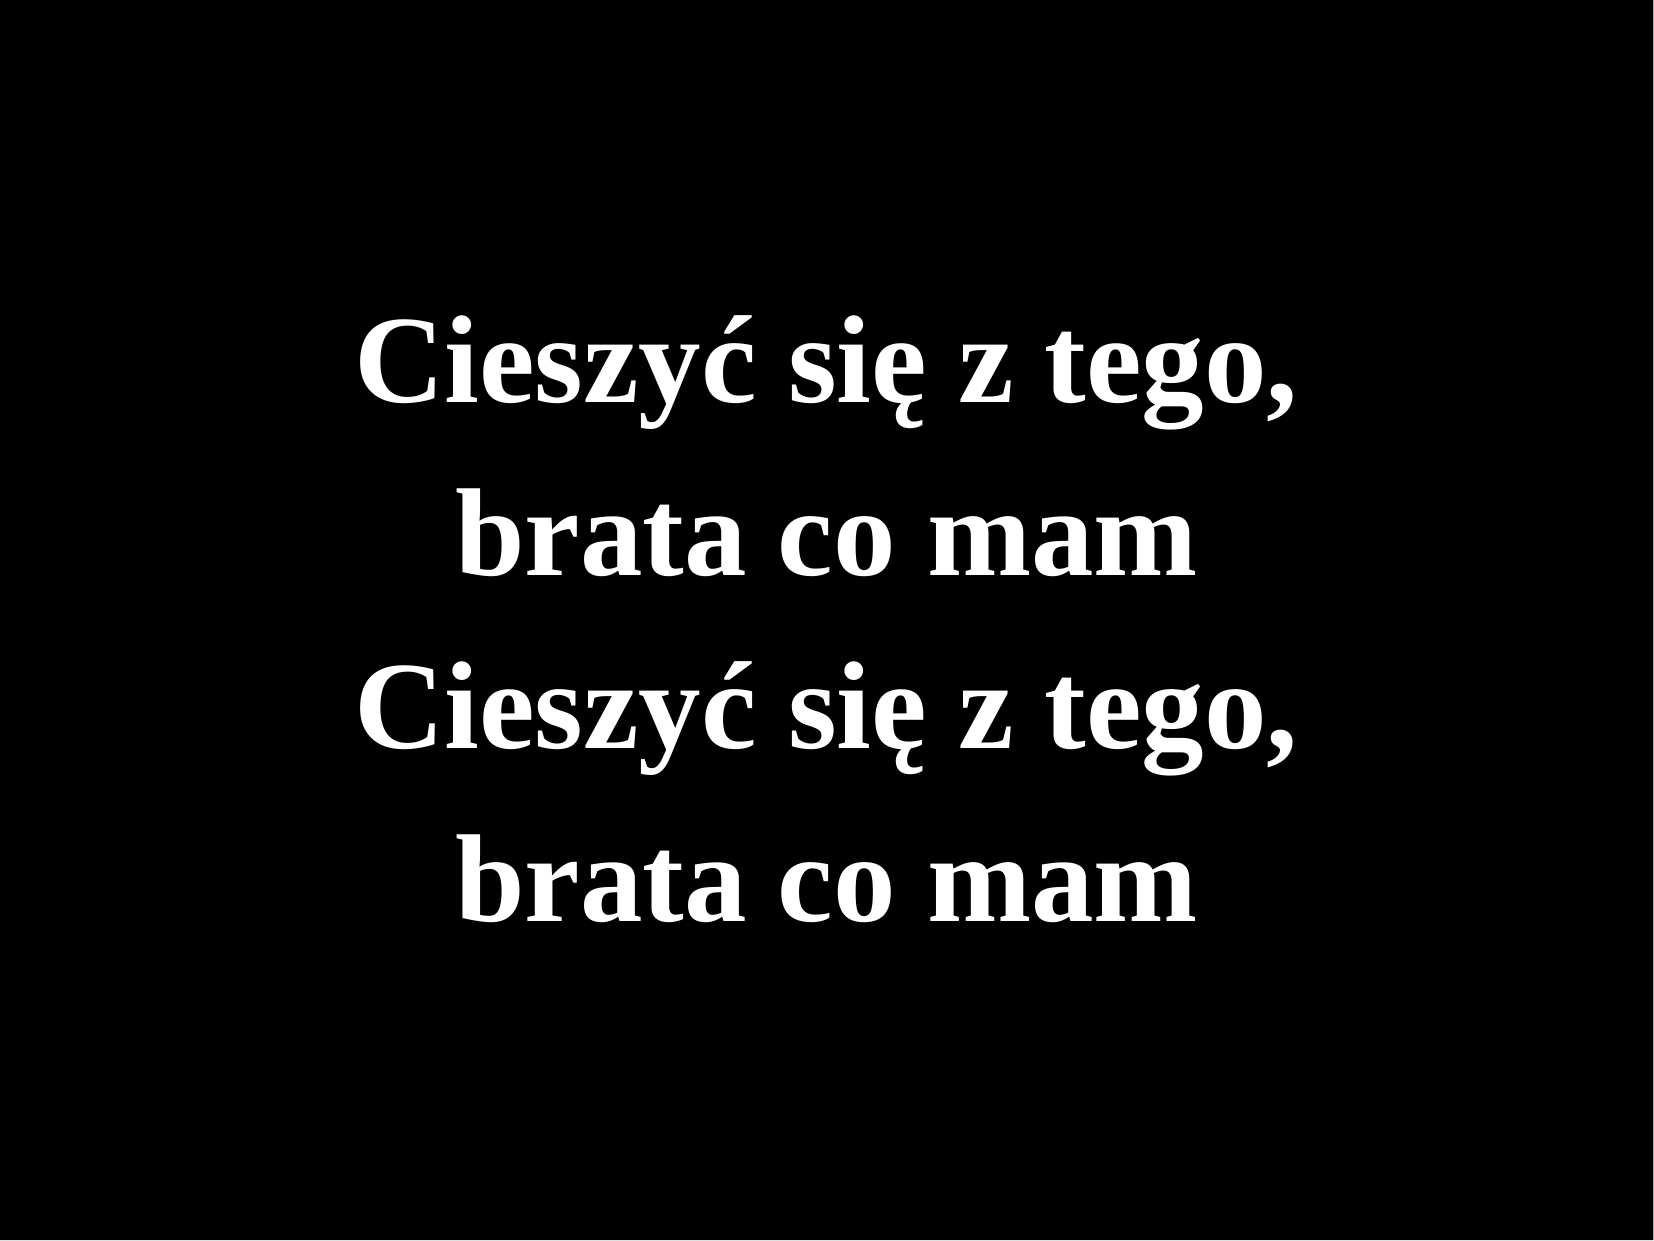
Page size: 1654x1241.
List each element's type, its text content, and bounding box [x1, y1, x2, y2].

title Cieszyć się z tego, ppp brata co mam ppp Cieszyć się z tego, ppp brata co mam [0, 0, 1654, 1241]
